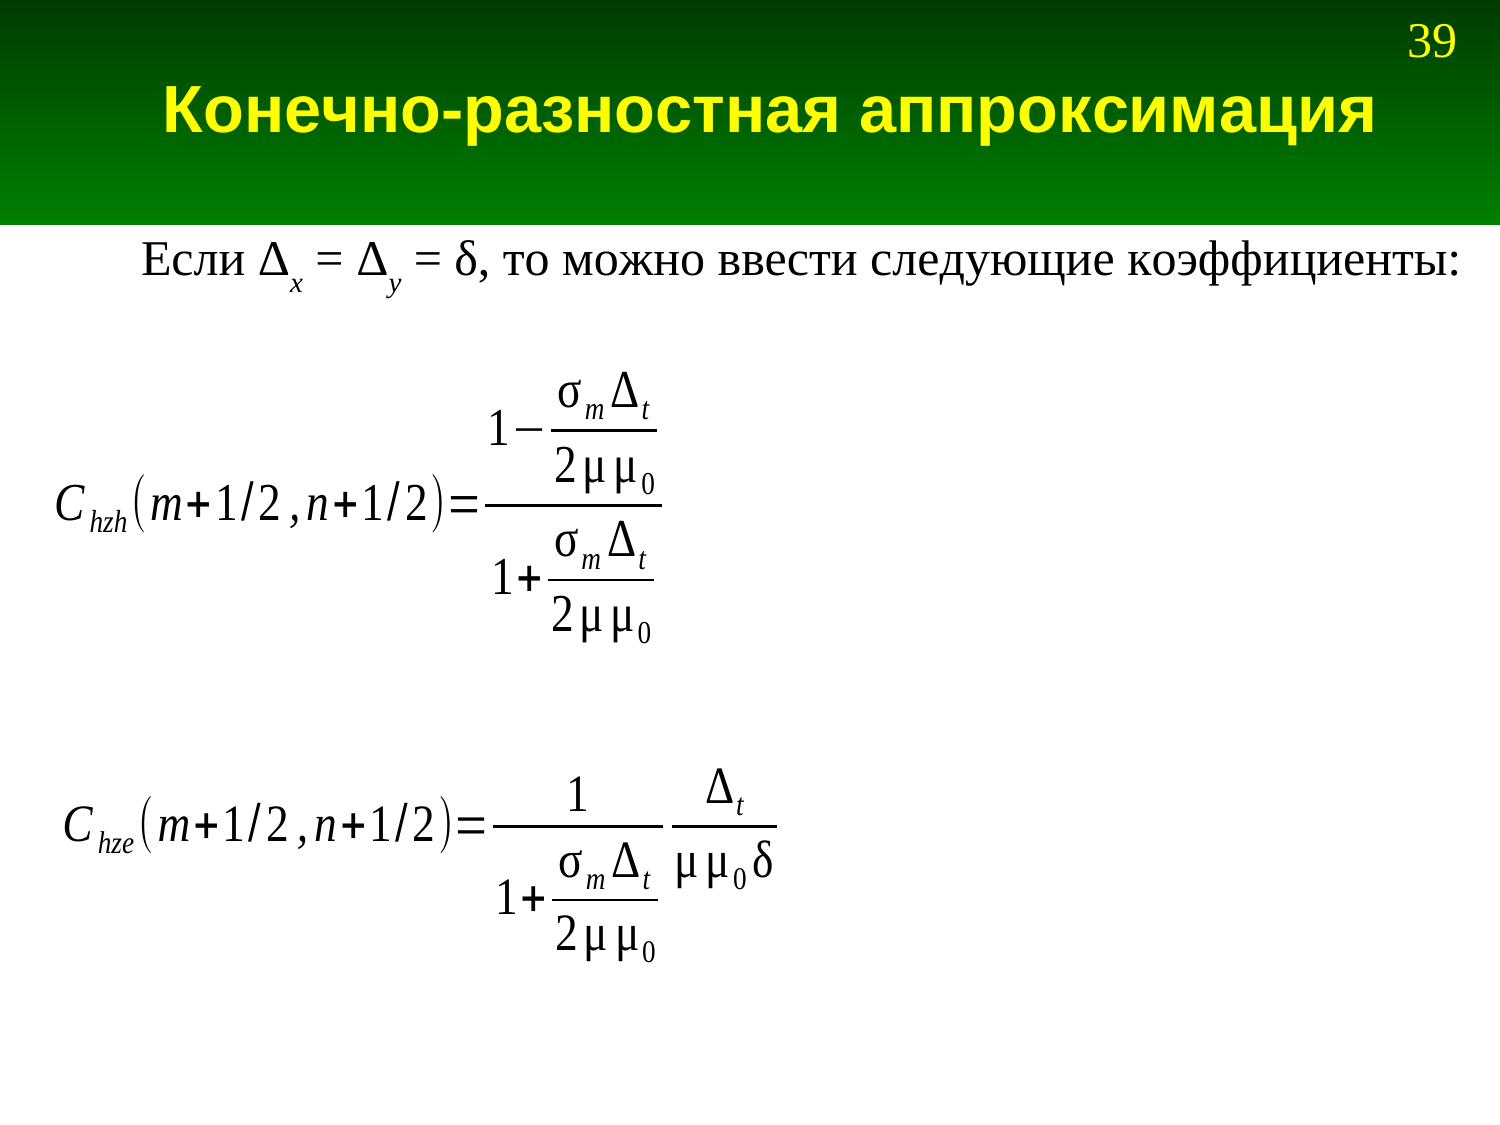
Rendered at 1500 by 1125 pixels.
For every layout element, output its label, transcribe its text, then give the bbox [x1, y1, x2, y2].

chart [35, 359, 684, 651]
chart [43, 756, 799, 970]
text_box Если Δx = Δy = δ, то можно ввести следующие коэффициенты: [126, 218, 1477, 306]
title Конечно-разностная аппроксимация [100, 7, 1441, 204]
